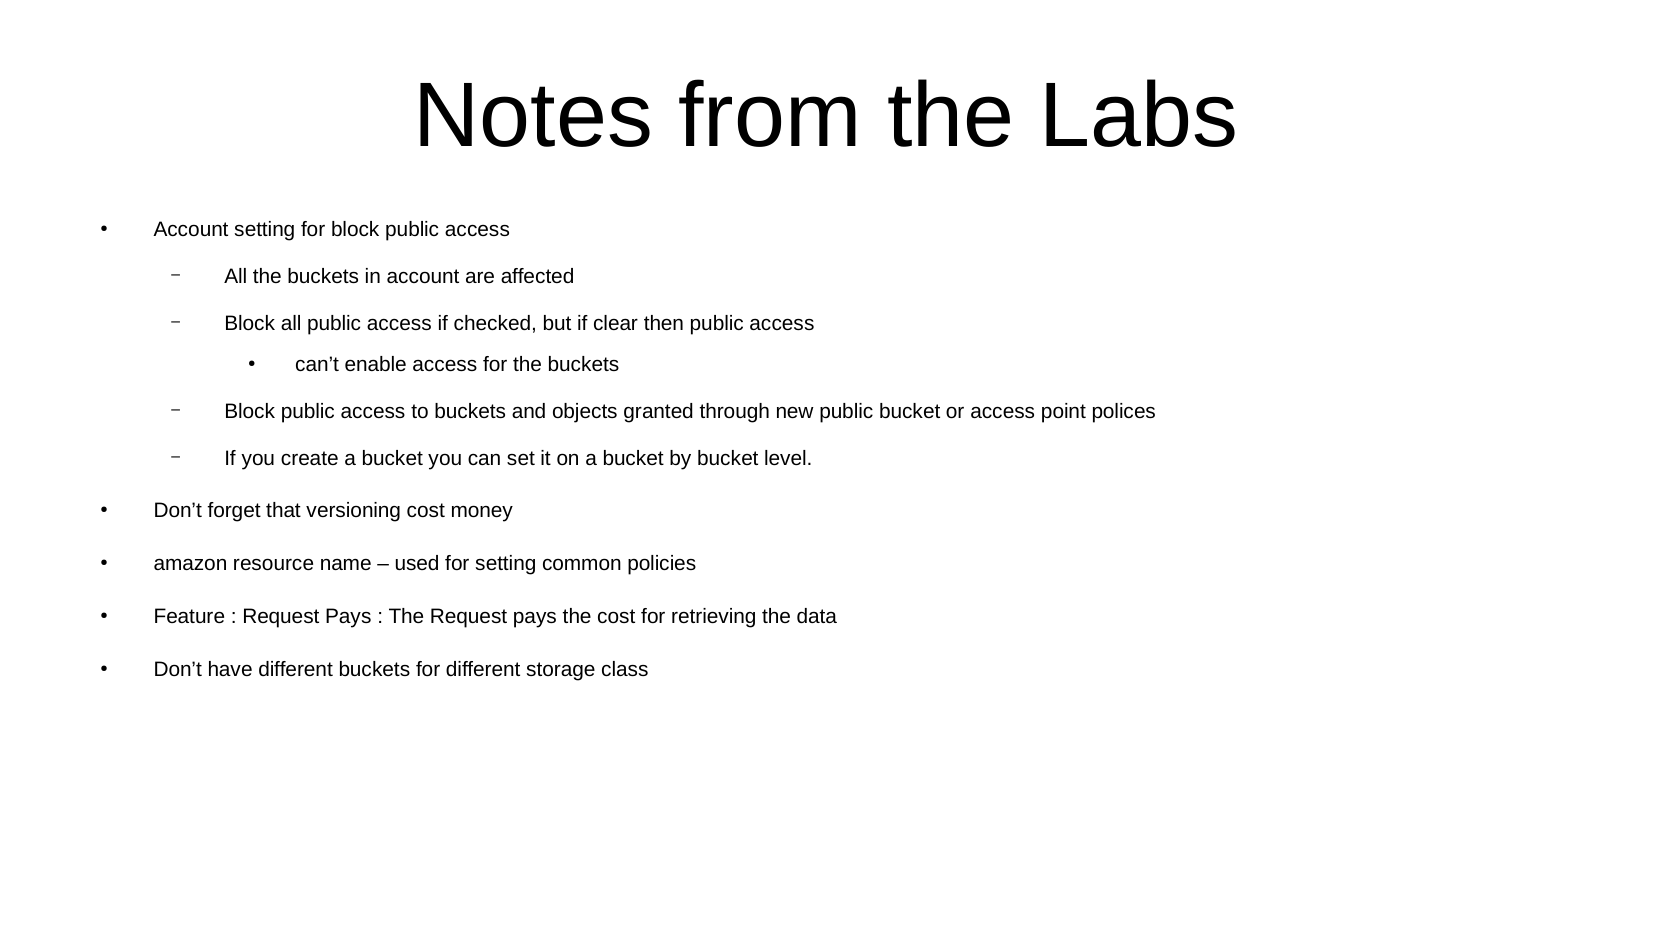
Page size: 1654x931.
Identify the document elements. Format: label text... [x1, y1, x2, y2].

title Notes from the Labs [82, 37, 1571, 193]
list Account setting for block public access All the buckets in account are affected Block all public access if checked, but if clear then public access can’t enable access for the buckets Block public access to buckets and objects granted through new public bucket or access point polices If you create a bucket you can set it on a bucket by bucket level. Don’t forget that versioning cost money amazon resource name – used for setting common policies Feature : Request Pays : The Request pays the cost for retrieving the data Don’t have different buckets for different storage class [82, 217, 1636, 916]
